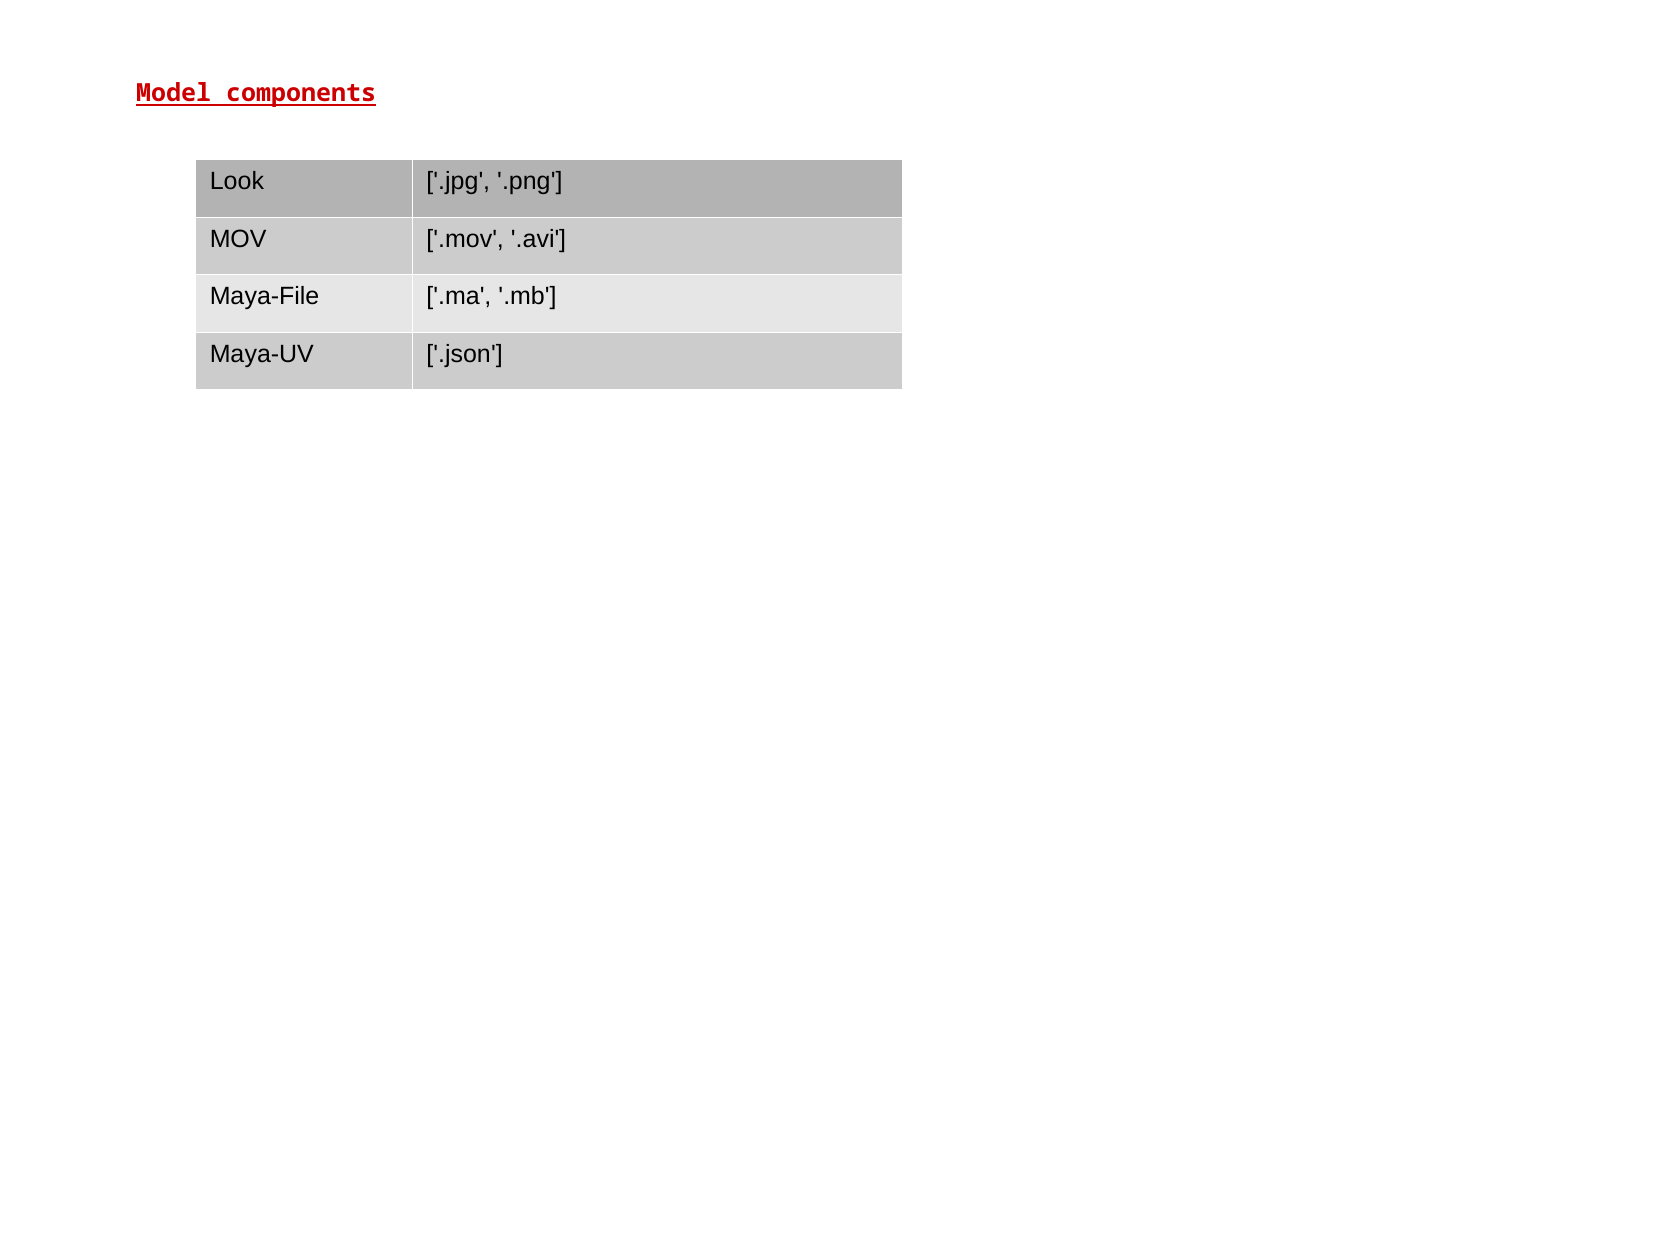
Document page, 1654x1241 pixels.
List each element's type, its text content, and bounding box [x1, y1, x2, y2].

table_cell Maya-File [196, 275, 412, 332]
table_cell ['.json'] [413, 333, 902, 389]
table_header Look [196, 160, 412, 217]
table_cell MOV [196, 218, 412, 274]
table_cell ['.ma', '.mb'] [413, 275, 902, 332]
table_cell ['.mov', '.avi'] [413, 218, 902, 274]
table_cell Maya-UV [196, 333, 412, 389]
table_header ['.jpg', '.png'] [413, 160, 902, 217]
text_box Model components [121, 67, 1622, 116]
